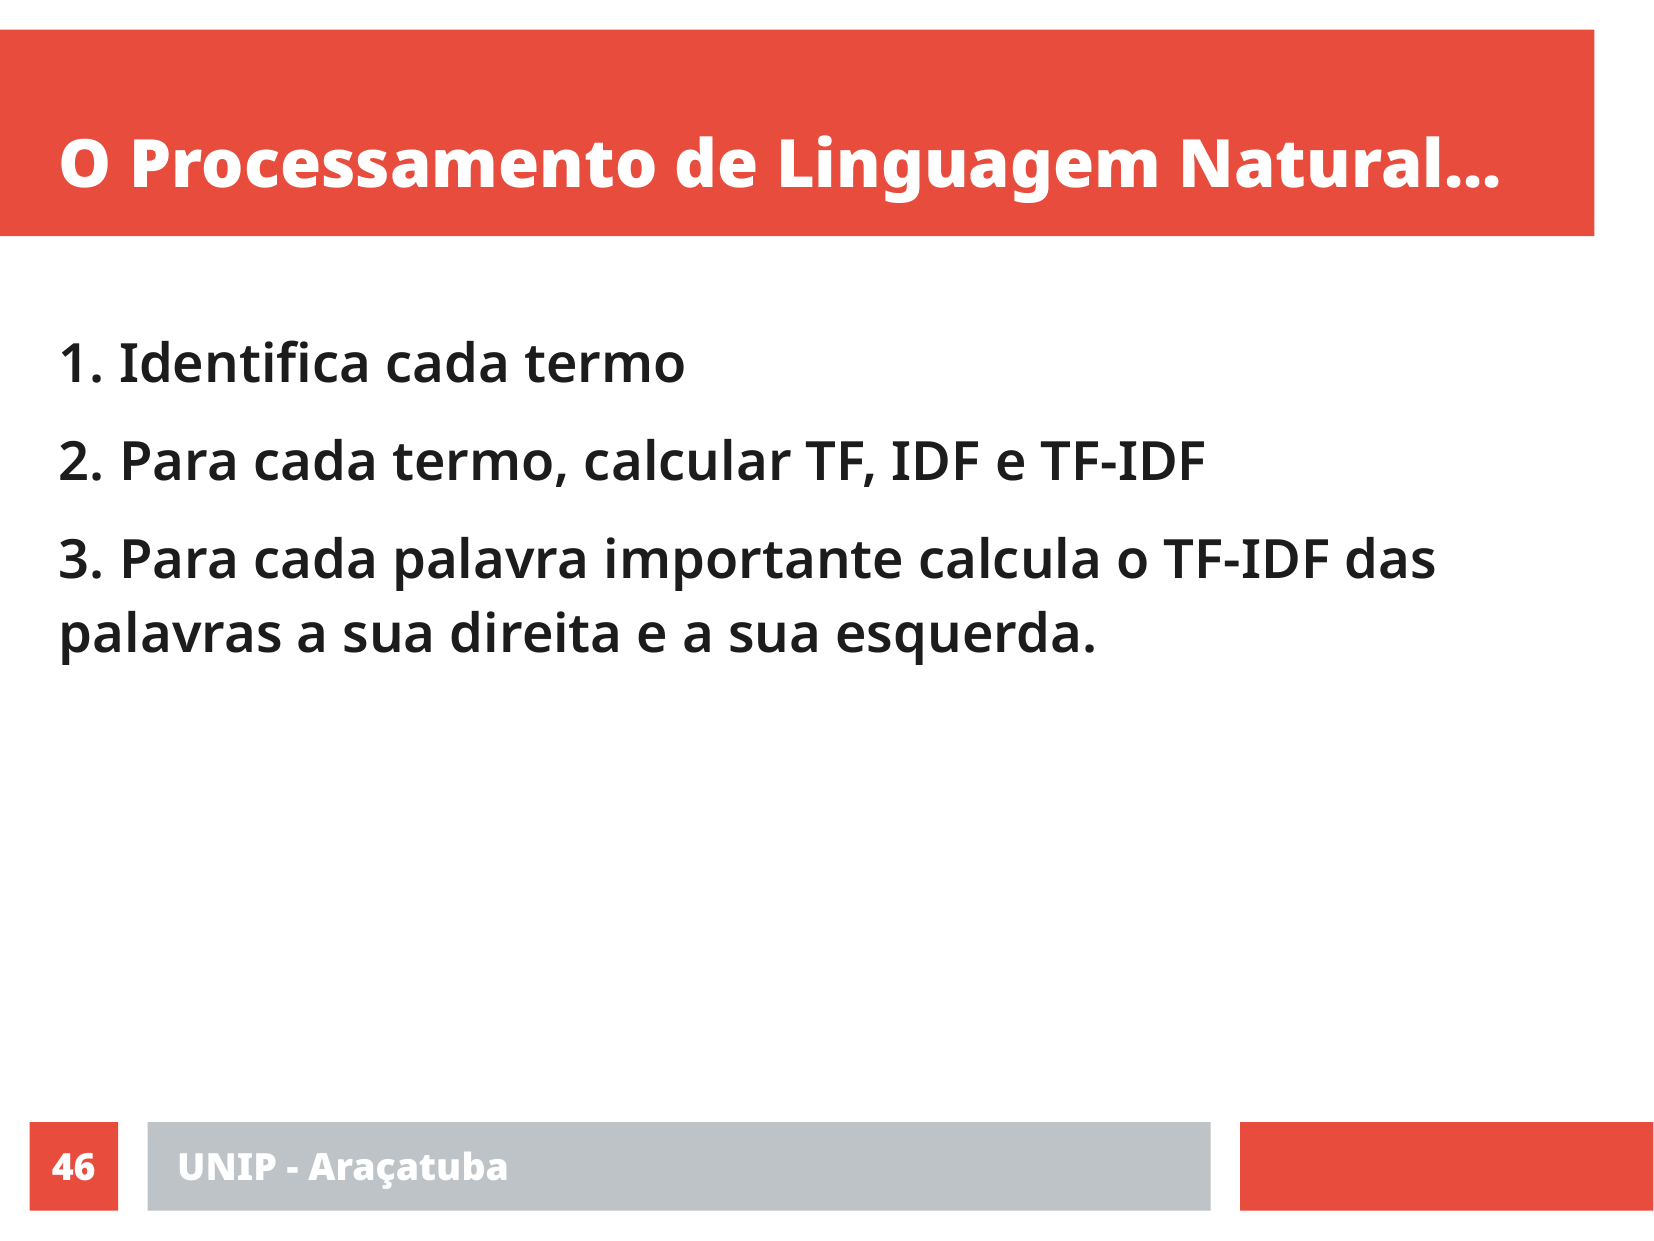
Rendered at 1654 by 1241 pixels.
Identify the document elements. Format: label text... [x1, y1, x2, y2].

title O Processamento de Linguagem Natural... [59, 59, 1595, 207]
list 1. Identifica cada termo 2. Para cada termo, calcular TF, IDF e TF-IDF 3. Para cada palavra importante calcula o TF-IDF das palavras a sua direita e a sua esquerda. [59, 324, 1565, 1093]
